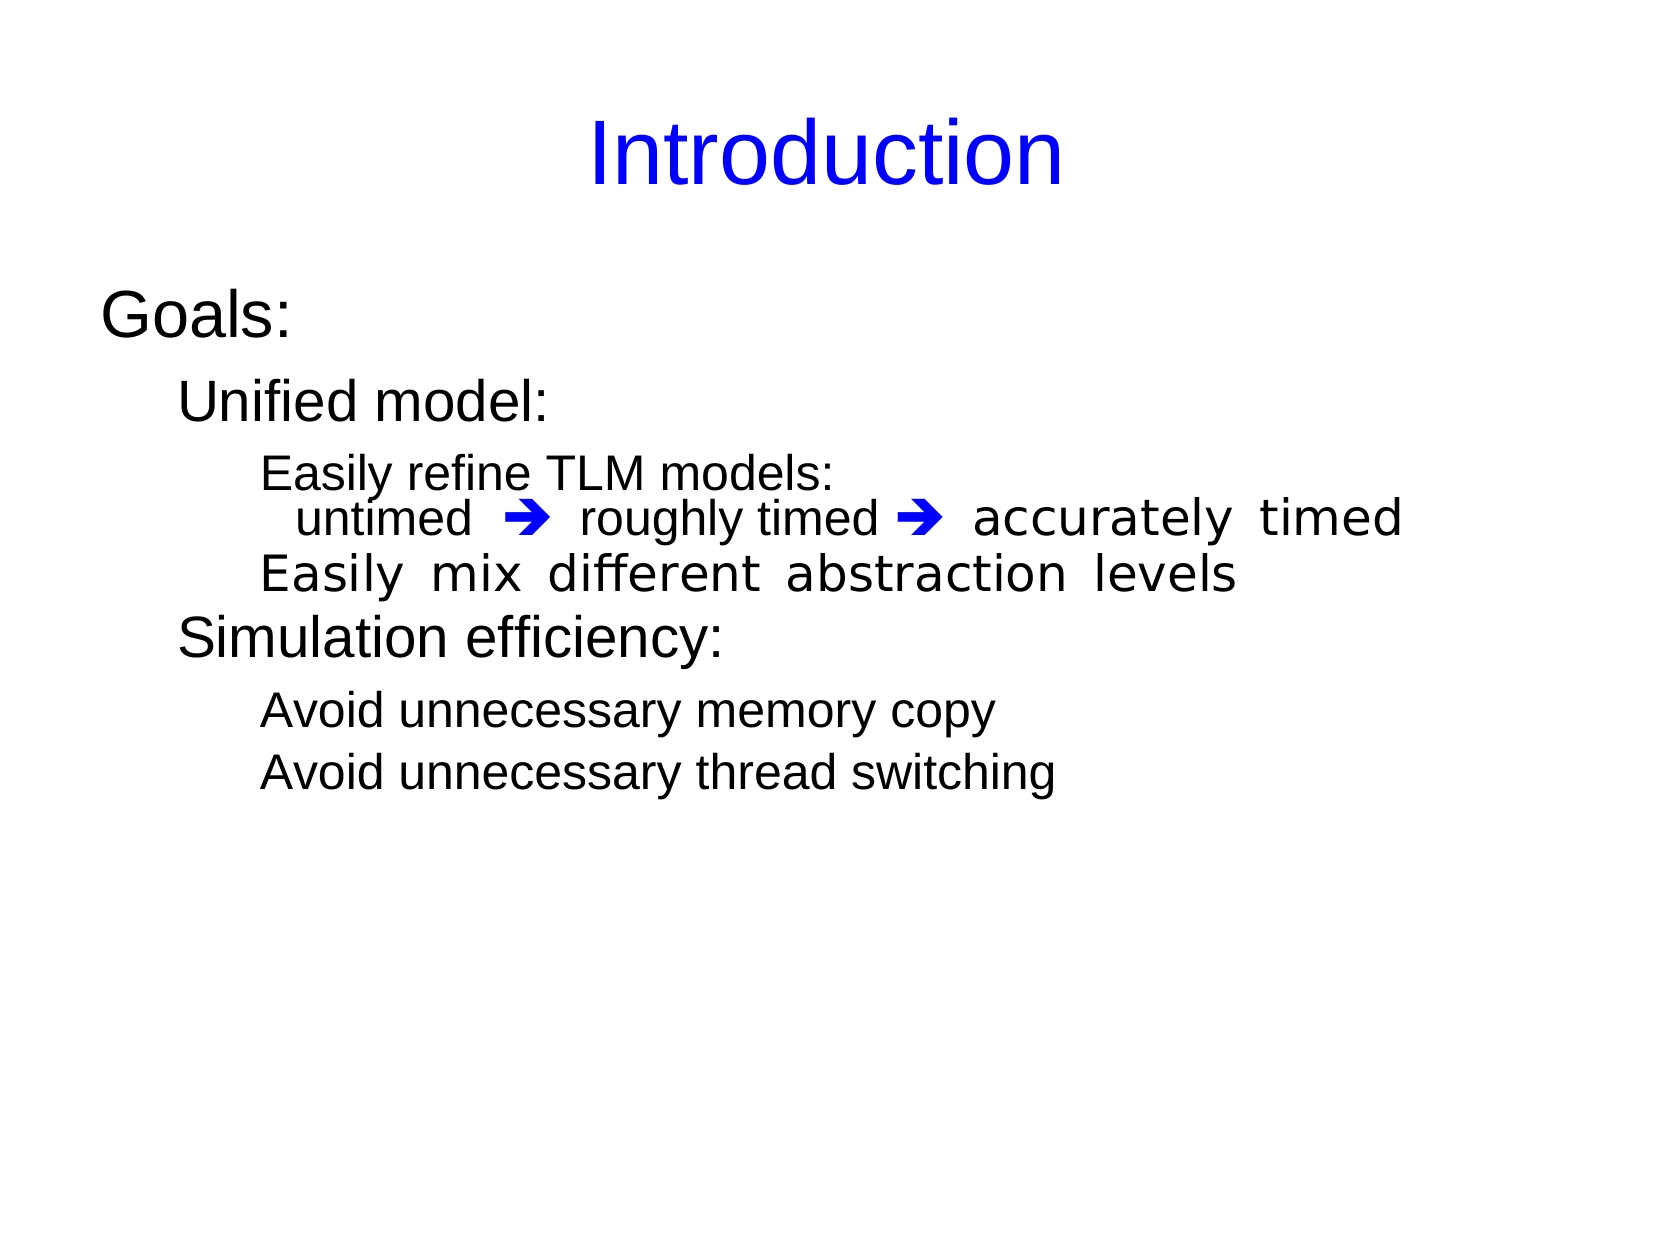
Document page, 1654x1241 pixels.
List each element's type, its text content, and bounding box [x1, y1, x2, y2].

list Goals: Unified model: Easily refine TLM models: untimed ➔ roughly timed ➔ accurately timed Easily mix different abstraction levels Simulation efficiency: Avoid unnecessary memory copy Avoid unnecessary thread switching [82, 290, 1571, 1109]
title Introduction [82, 49, 1571, 257]
